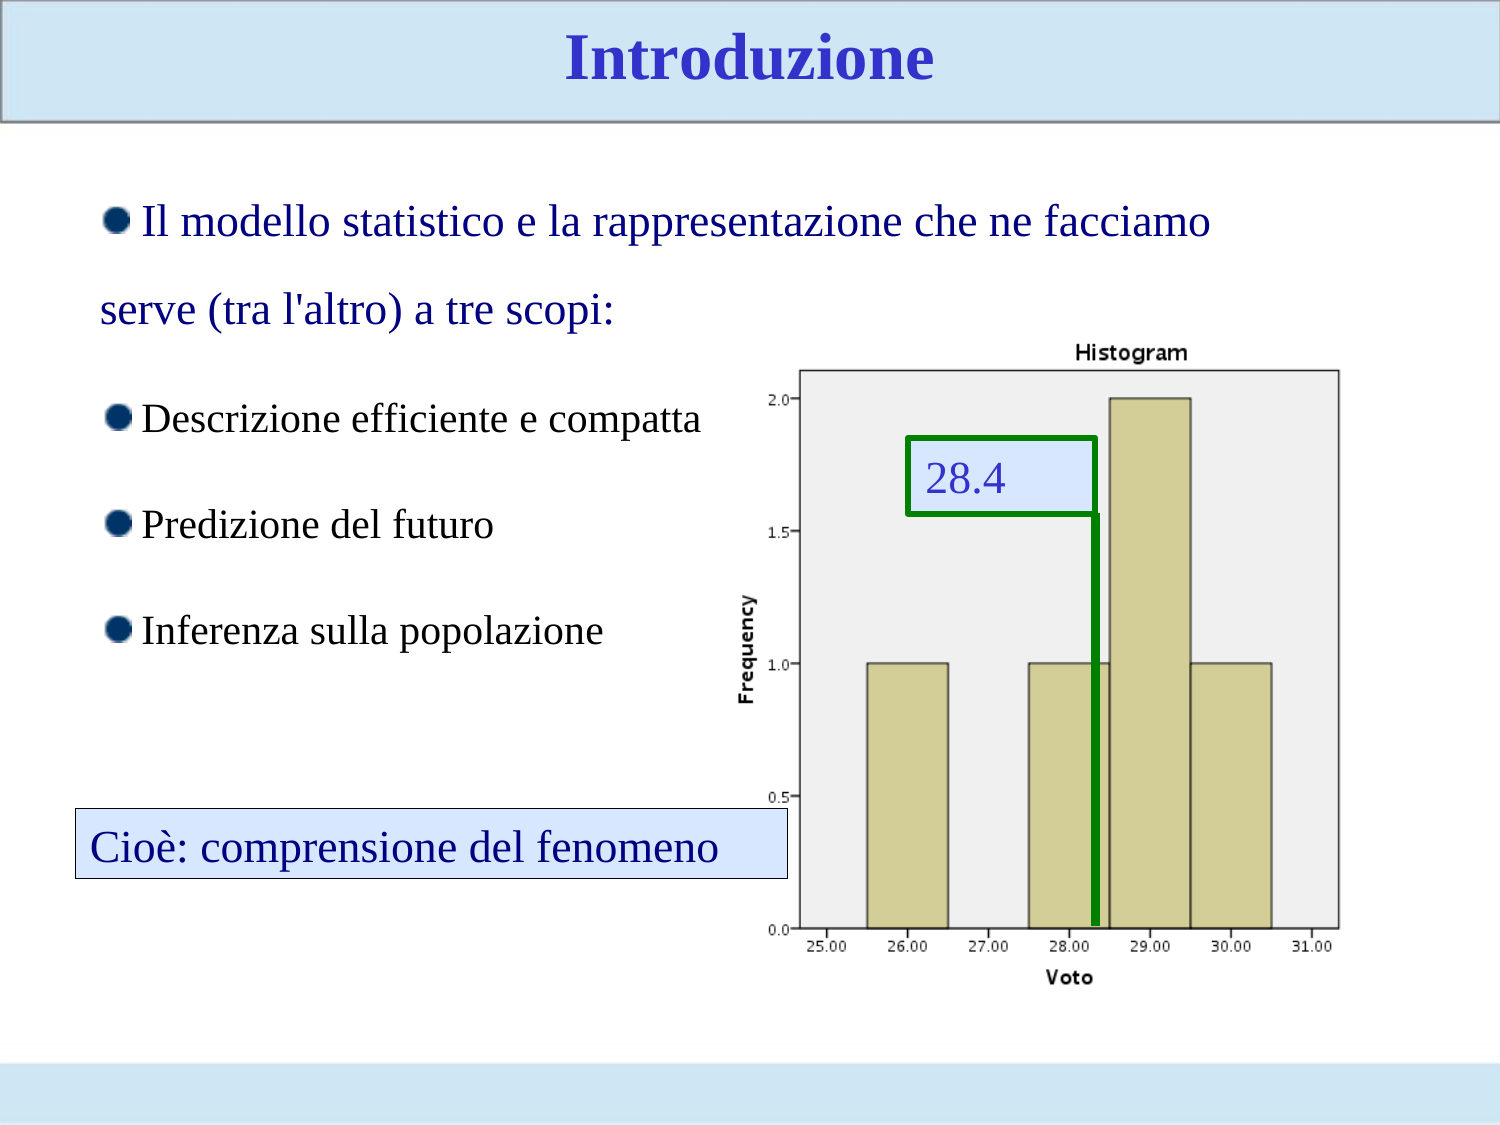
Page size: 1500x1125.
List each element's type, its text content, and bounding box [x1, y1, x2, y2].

text_box 28.4 [987, 437, 1096, 514]
title Introduzione [112, 0, 1388, 147]
picture [0, 0, 1500, 1125]
text_box Descrizione efficiente e compatta Predizione del futuro Inferenza sulla popolazione [86, 352, 987, 661]
text_box 28.4 [987, 469, 996, 483]
text_box Cioè: comprensione del fenomeno [75, 808, 788, 879]
text_box Il modello statistico e la rappresentazione che ne facciamo serve (tra l'altro) a tre scopi: [85, 150, 1286, 342]
